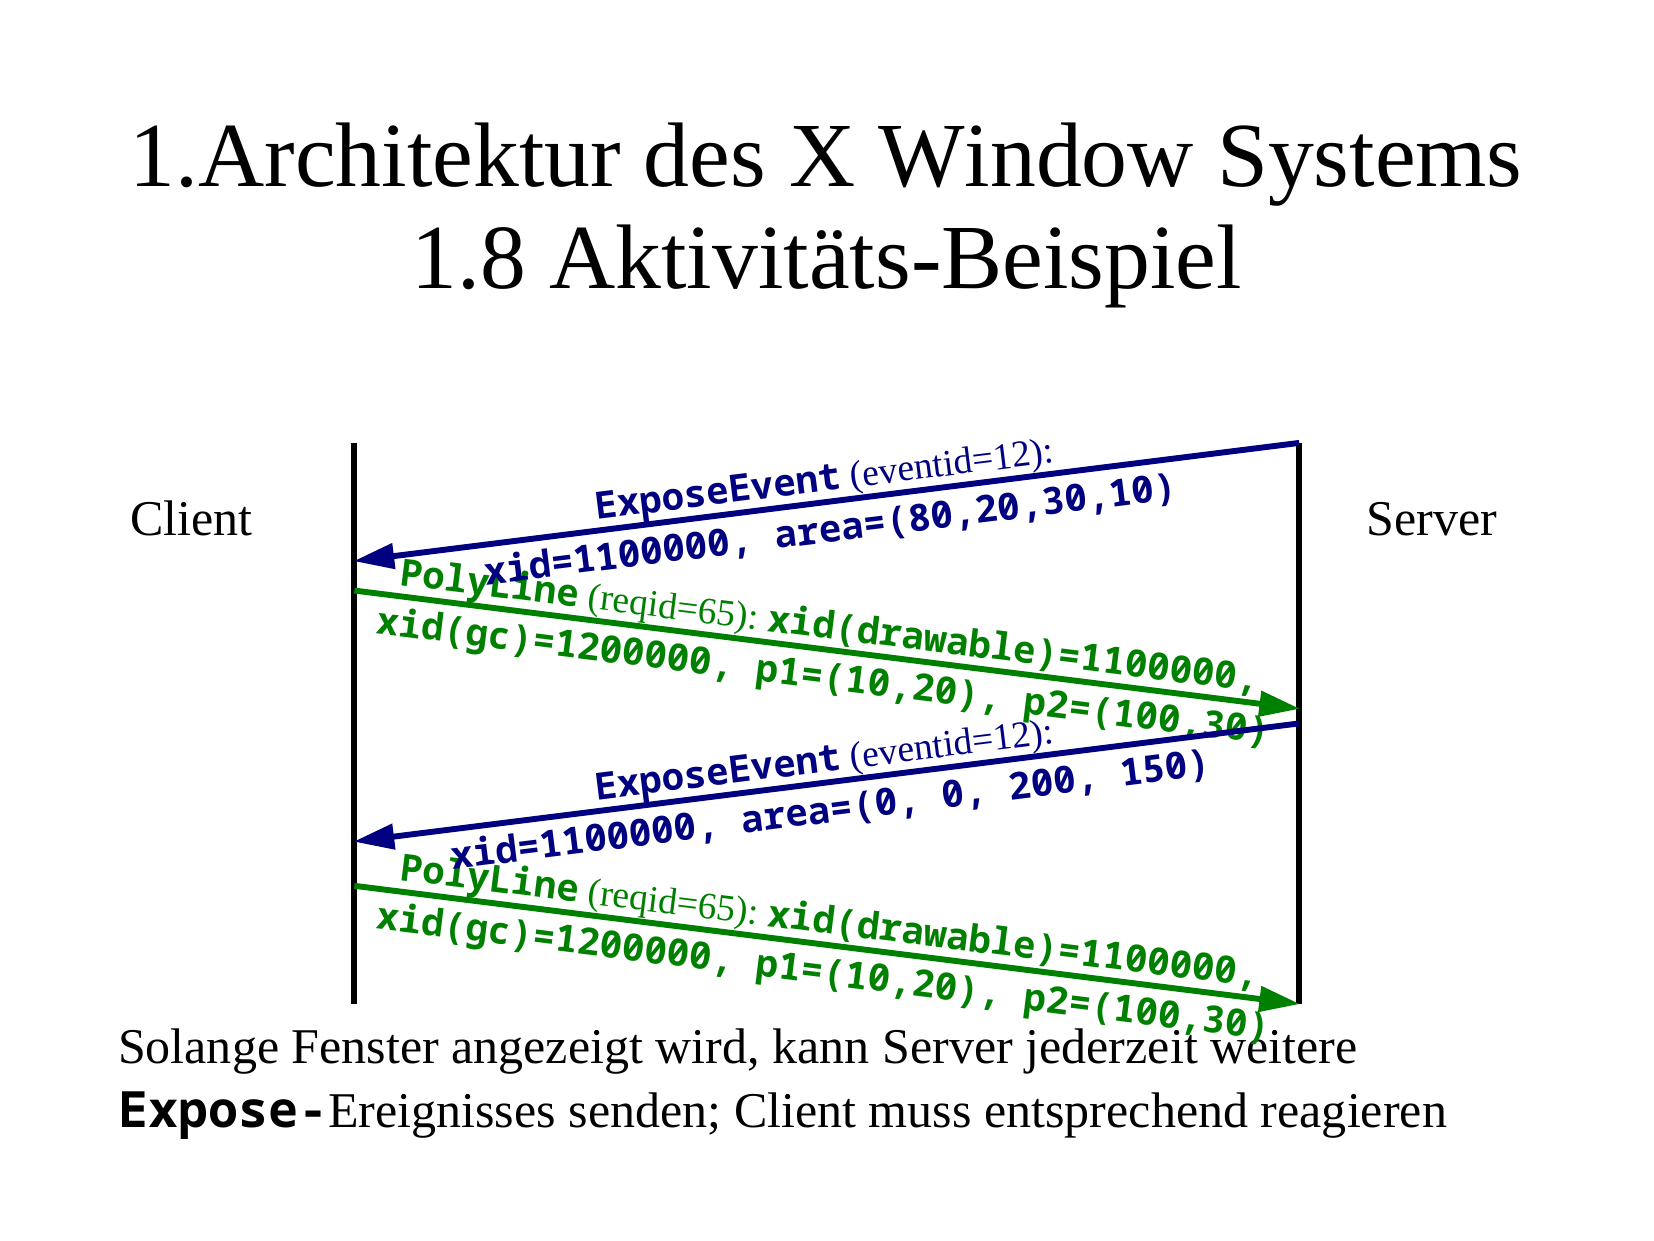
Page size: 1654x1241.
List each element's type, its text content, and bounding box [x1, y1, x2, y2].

text_box Server [1343, 490, 1521, 547]
text_box Client [103, 490, 281, 547]
text_box Solange Fenster angezeigt wird, kann Server jederzeit weitere Expose-Ereignisses senden; Client muss entsprechend reagieren [118, 1018, 1565, 1170]
title 1.Architektur des X Window Systems 1.8 Aktivitäts-Beispiel [121, 102, 1534, 311]
